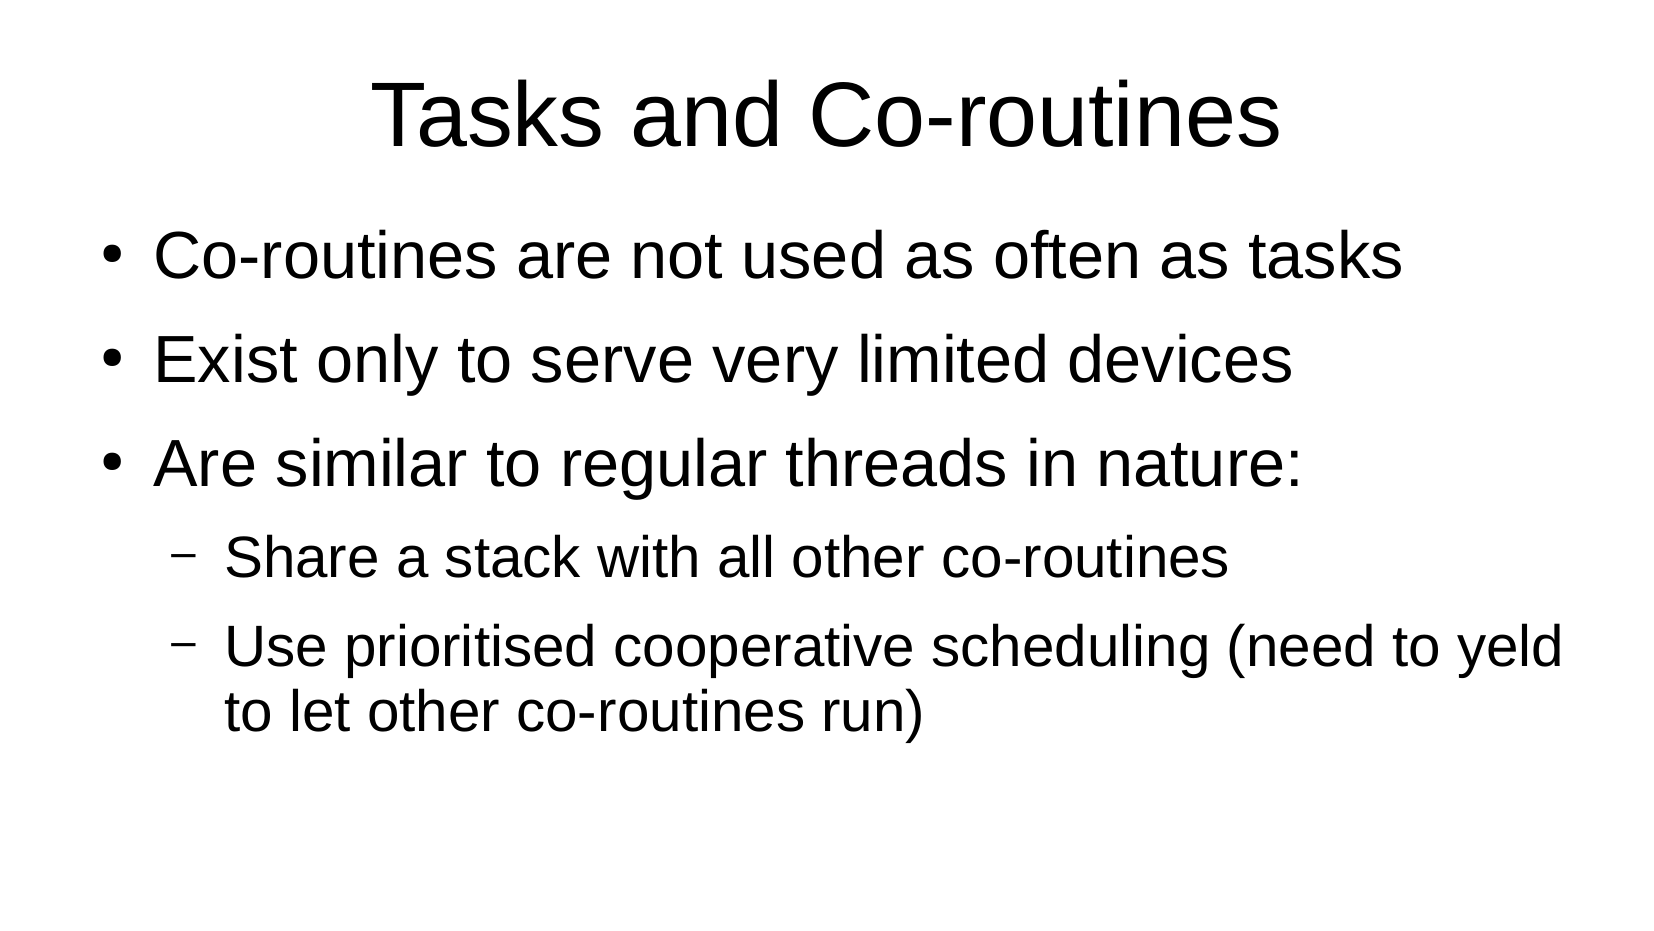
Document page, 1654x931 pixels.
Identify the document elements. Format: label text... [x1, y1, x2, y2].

title Tasks and Co-routines [82, 37, 1571, 193]
list Co-routines are not used as often as tasks Exist only to serve very limited devices Are similar to regular threads in nature: Share a stack with all other co-routines Use prioritised cooperative scheduling (need to yeld to let other co-routines run) [82, 217, 1571, 758]
